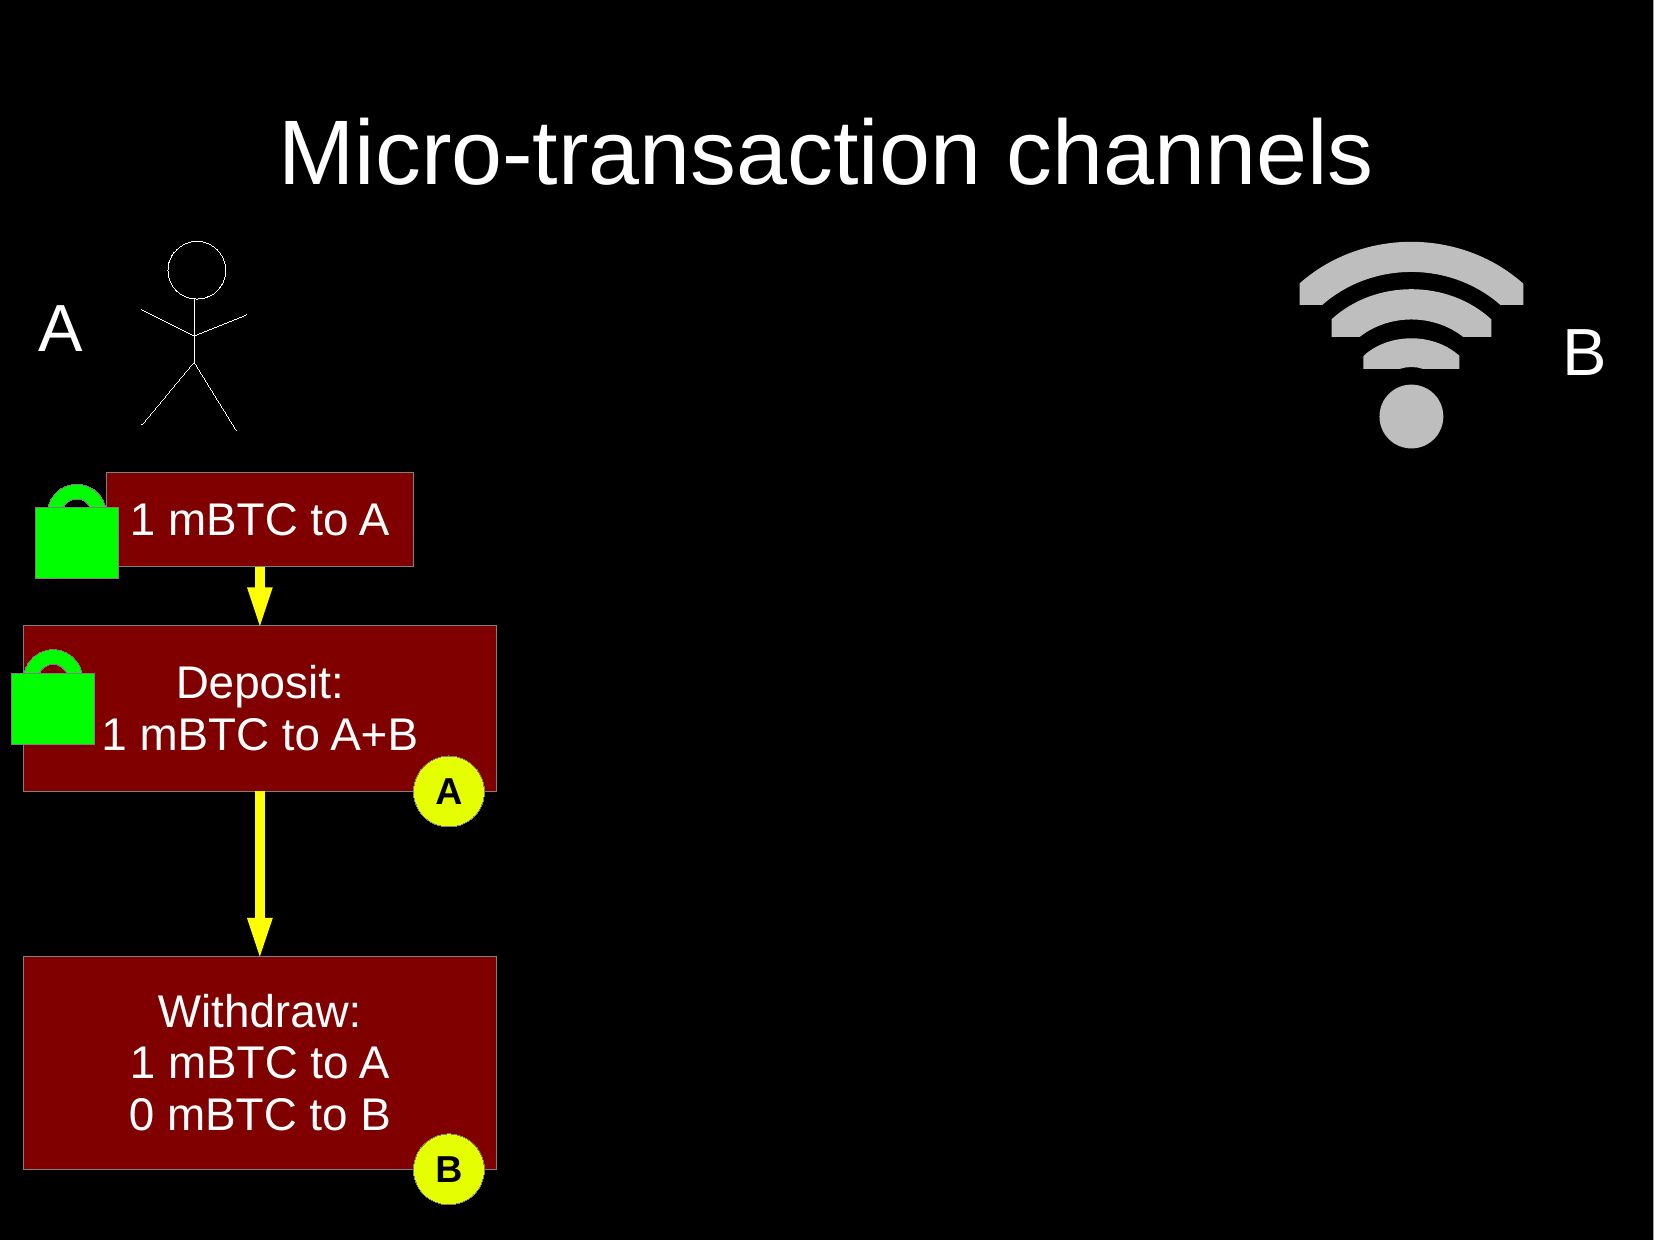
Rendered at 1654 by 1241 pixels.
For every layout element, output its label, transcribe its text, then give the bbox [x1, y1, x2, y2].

text_box B [413, 1133, 485, 1205]
text_box Withdraw: 1 mBTC to A 0 mBTC to B [23, 956, 497, 1170]
picture [1275, 200, 1548, 473]
title Micro-transaction channels [82, 49, 1571, 257]
text_box [35, 484, 119, 579]
text_box A [23, 283, 98, 374]
text_box B [1547, 307, 1622, 397]
text_box A [413, 755, 485, 827]
text_box Deposit: 1 mBTC to A+B [23, 625, 497, 792]
text_box 1 mBTC to A [106, 472, 414, 567]
text_box [11, 649, 95, 745]
